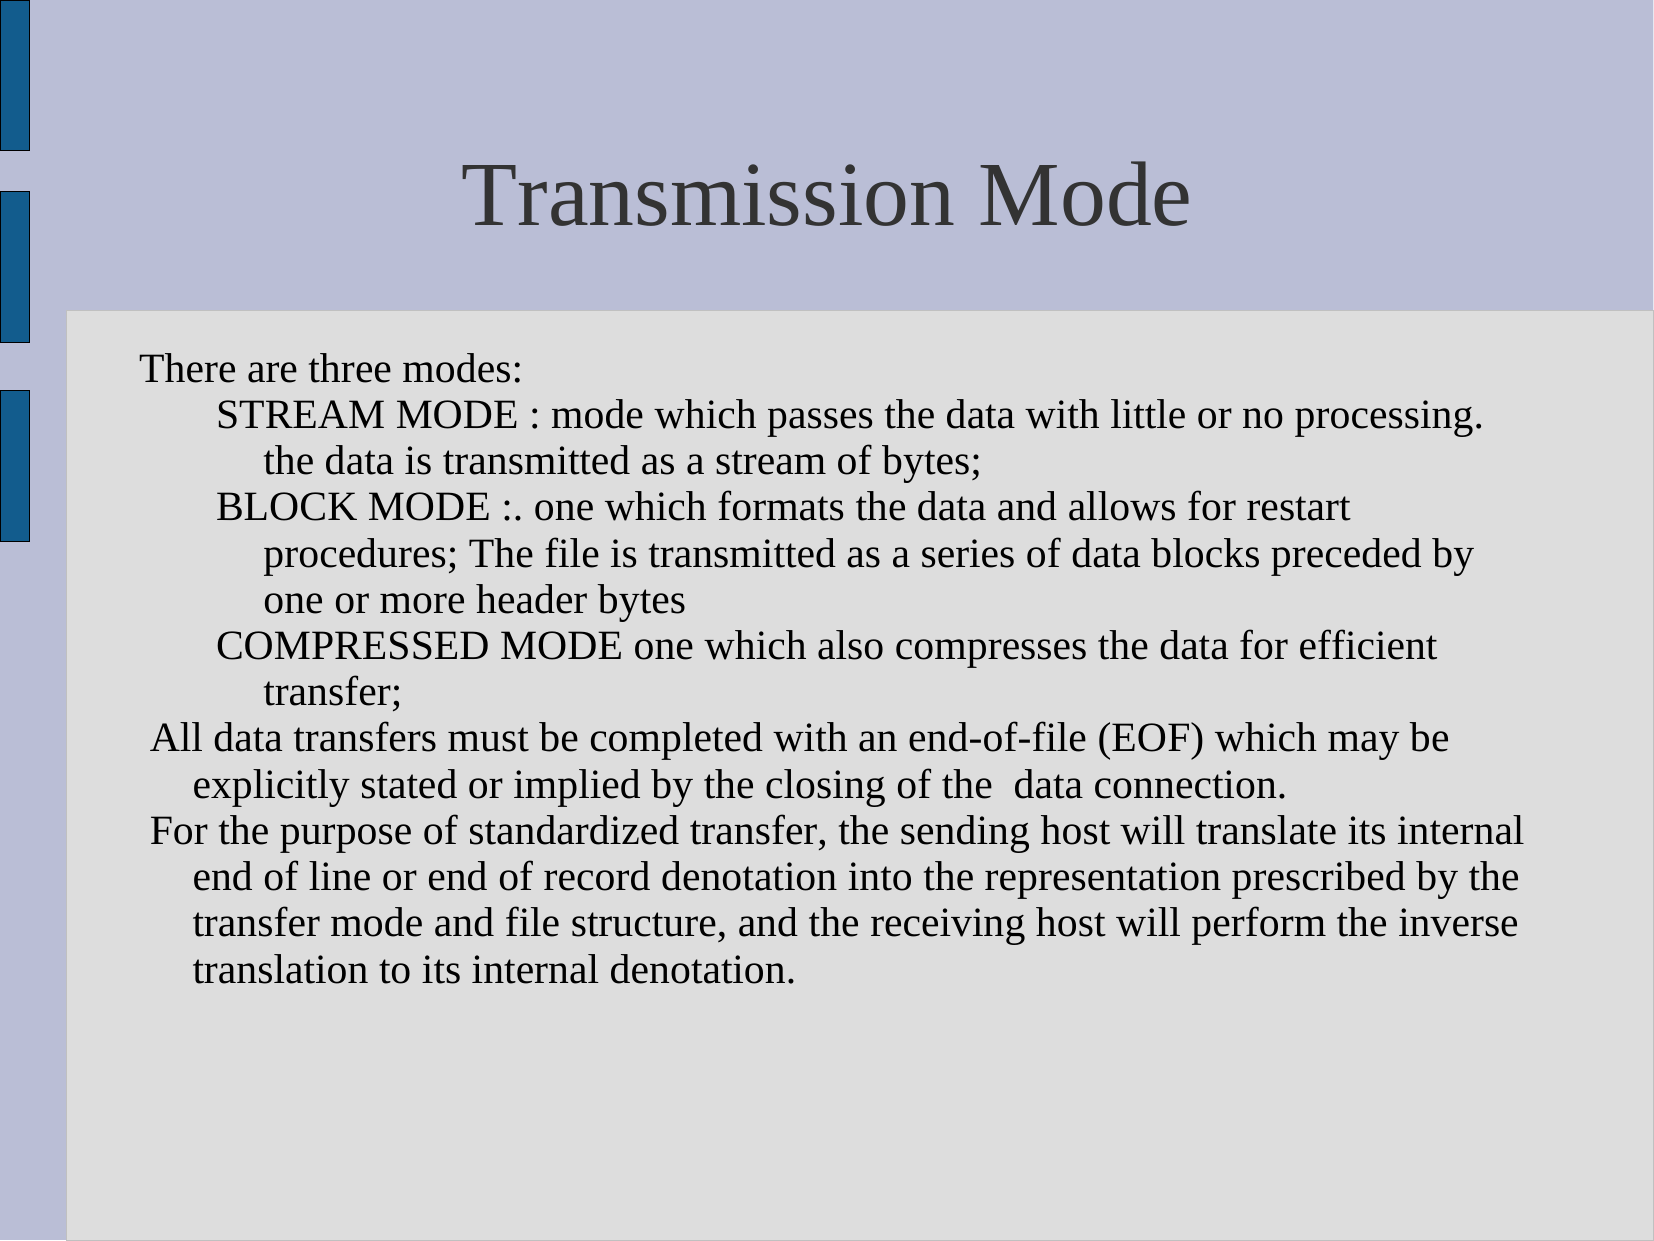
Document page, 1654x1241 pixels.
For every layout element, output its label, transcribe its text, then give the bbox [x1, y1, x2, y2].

title Transmission Mode [121, 91, 1534, 299]
list There are three modes: STREAM MODE : mode which passes the data with little or no processing. the data is transmitted as a stream of bytes; BLOCK MODE :. one which formats the data and allows for restart procedures; The file is transmitted as a series of data blocks preceded by one or more header bytes COMPRESSED MODE one which also compresses the data for efficient transfer; All data transfers must be completed with an end-of-file (EOF) which may be explicitly stated or implied by the closing of the data connection. For the purpose of standardized transfer, the sending host will translate its internal end of line or end of record denotation into the representation prescribed by the transfer mode and file structure, and the receiving host will perform the inverse translation to its internal denotation. [121, 344, 1534, 1127]
